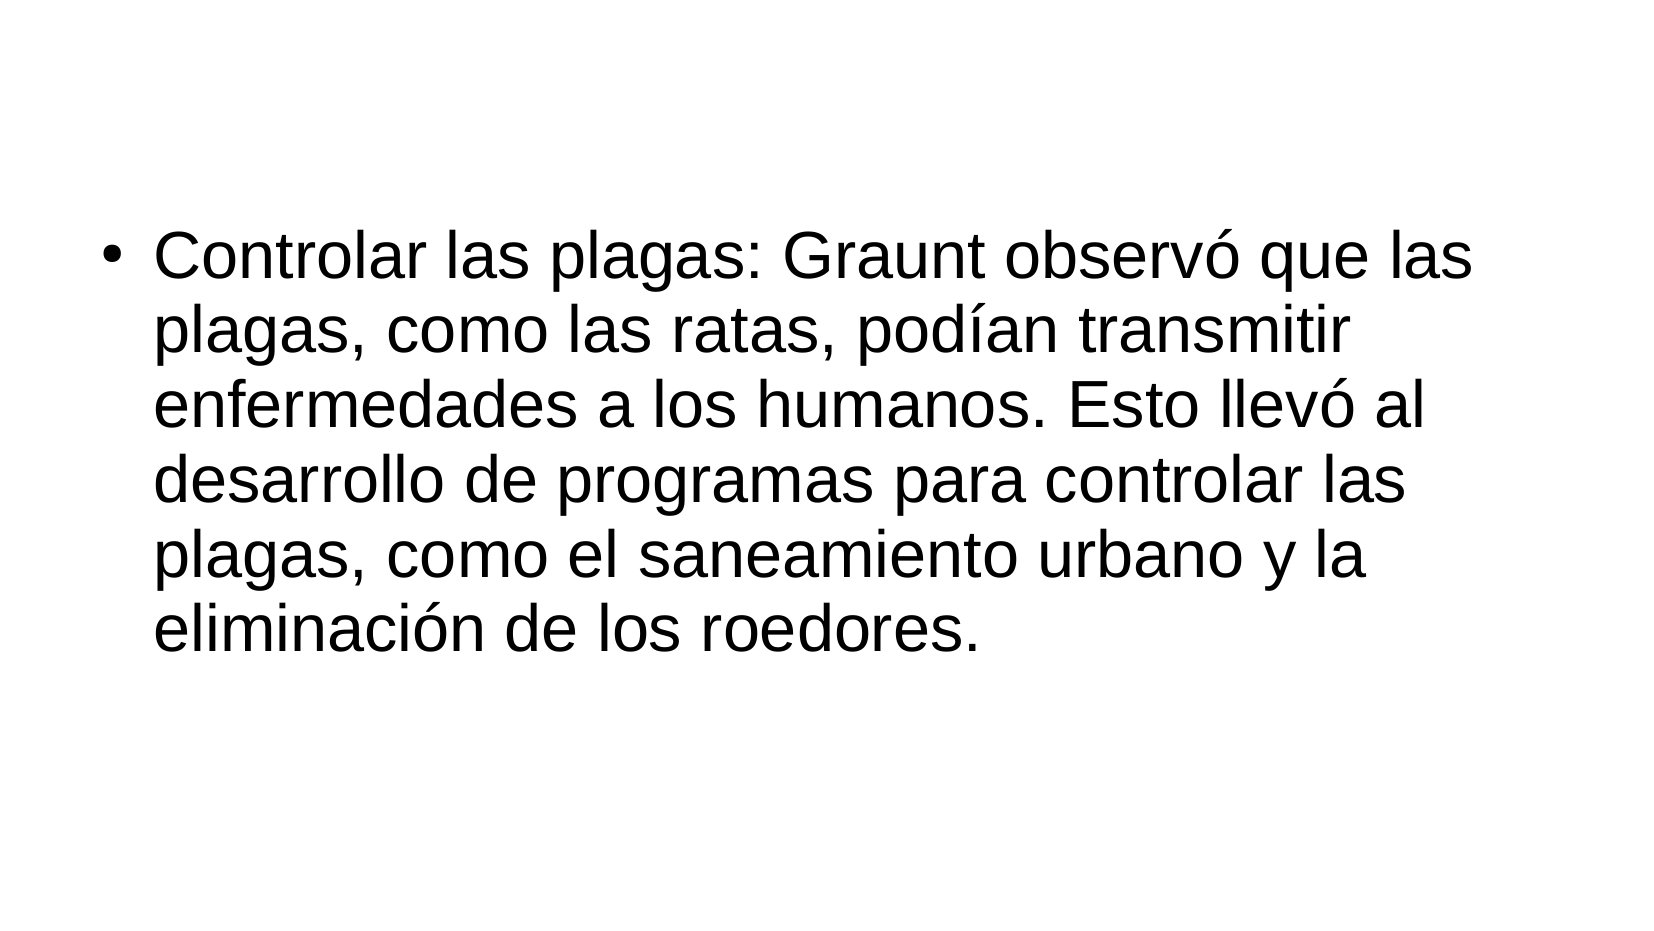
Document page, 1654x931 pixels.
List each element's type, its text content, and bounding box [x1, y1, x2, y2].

list Controlar las plagas: Graunt observó que las plagas, como las ratas, podían transmitir enfermedades a los humanos. Esto llevó al desarrollo de programas para controlar las plagas, como el saneamiento urbano y la eliminación de los roedores. [82, 217, 1571, 758]
